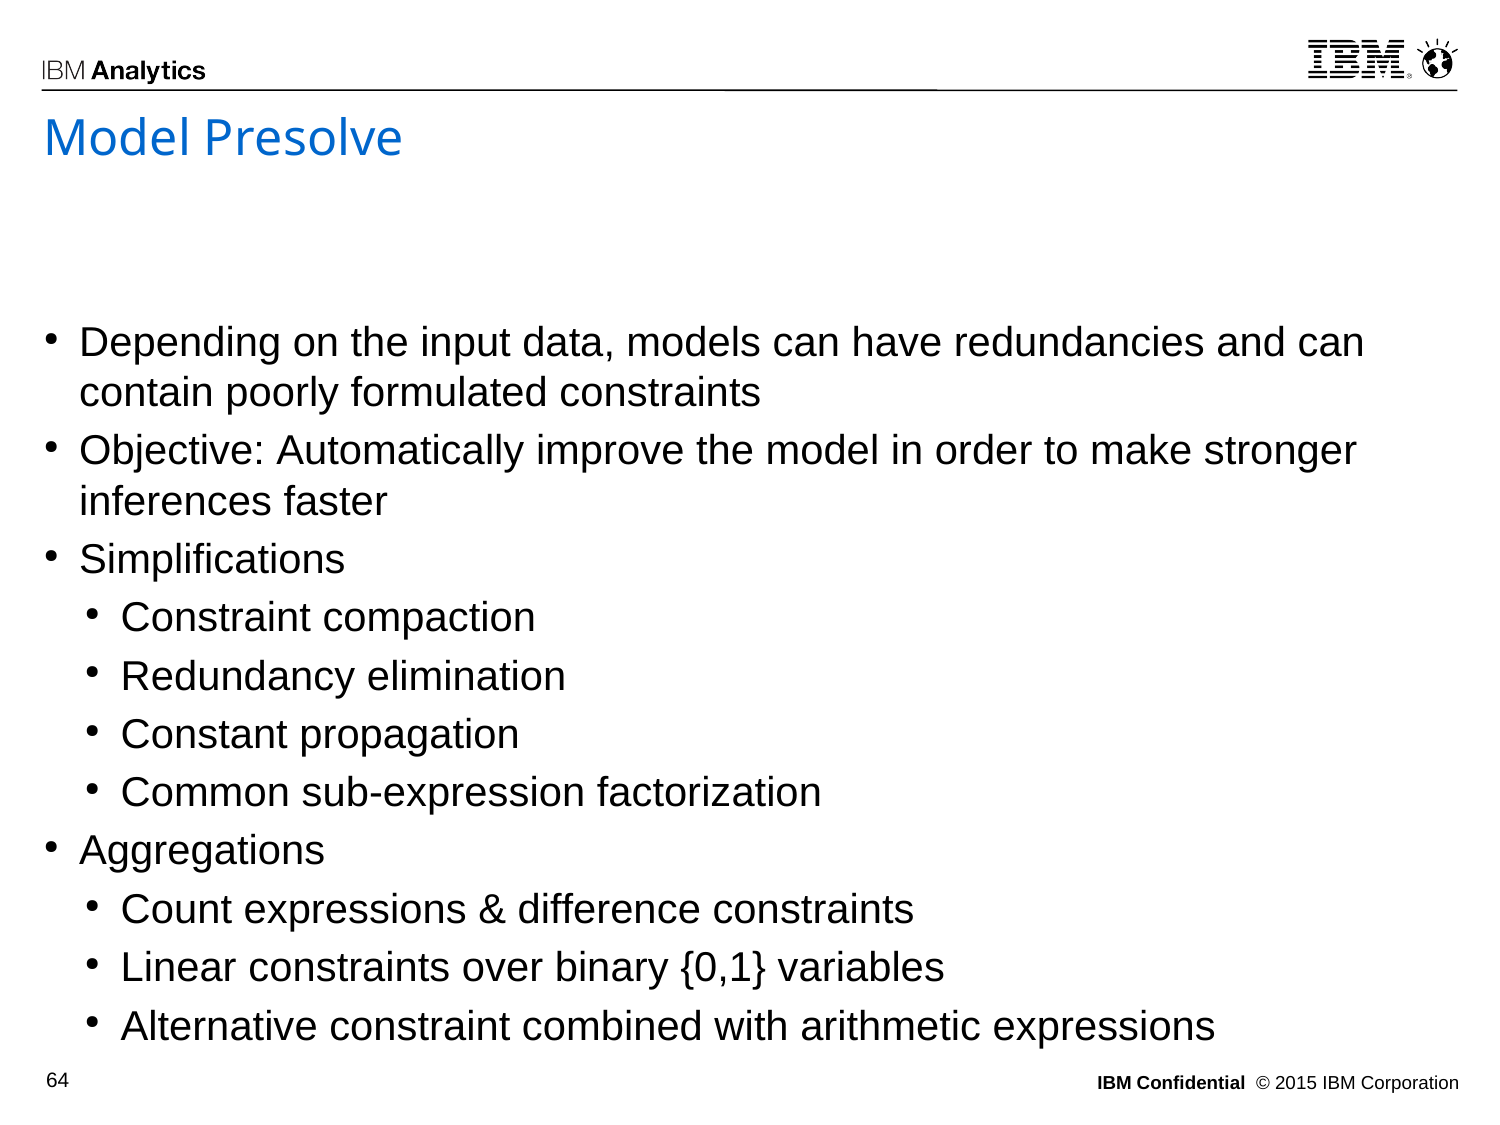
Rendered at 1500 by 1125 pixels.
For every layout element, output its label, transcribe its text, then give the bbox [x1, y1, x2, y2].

list Depending on the input data, models can have redundancies and can contain poorly formulated constraints Objective: Automatically improve the model in order to make stronger inferences faster Simplifications Constraint compaction Redundancy elimination Constant propagation Common sub-expression factorization Aggregations Count expressions & difference constraints Linear constraints over binary {0,1} variables Alternative constraint combined with arithmetic expressions [43, 307, 1445, 1056]
picture [24, 42, 224, 99]
picture [1294, 24, 1469, 91]
title Model Presolve [43, 97, 1446, 262]
